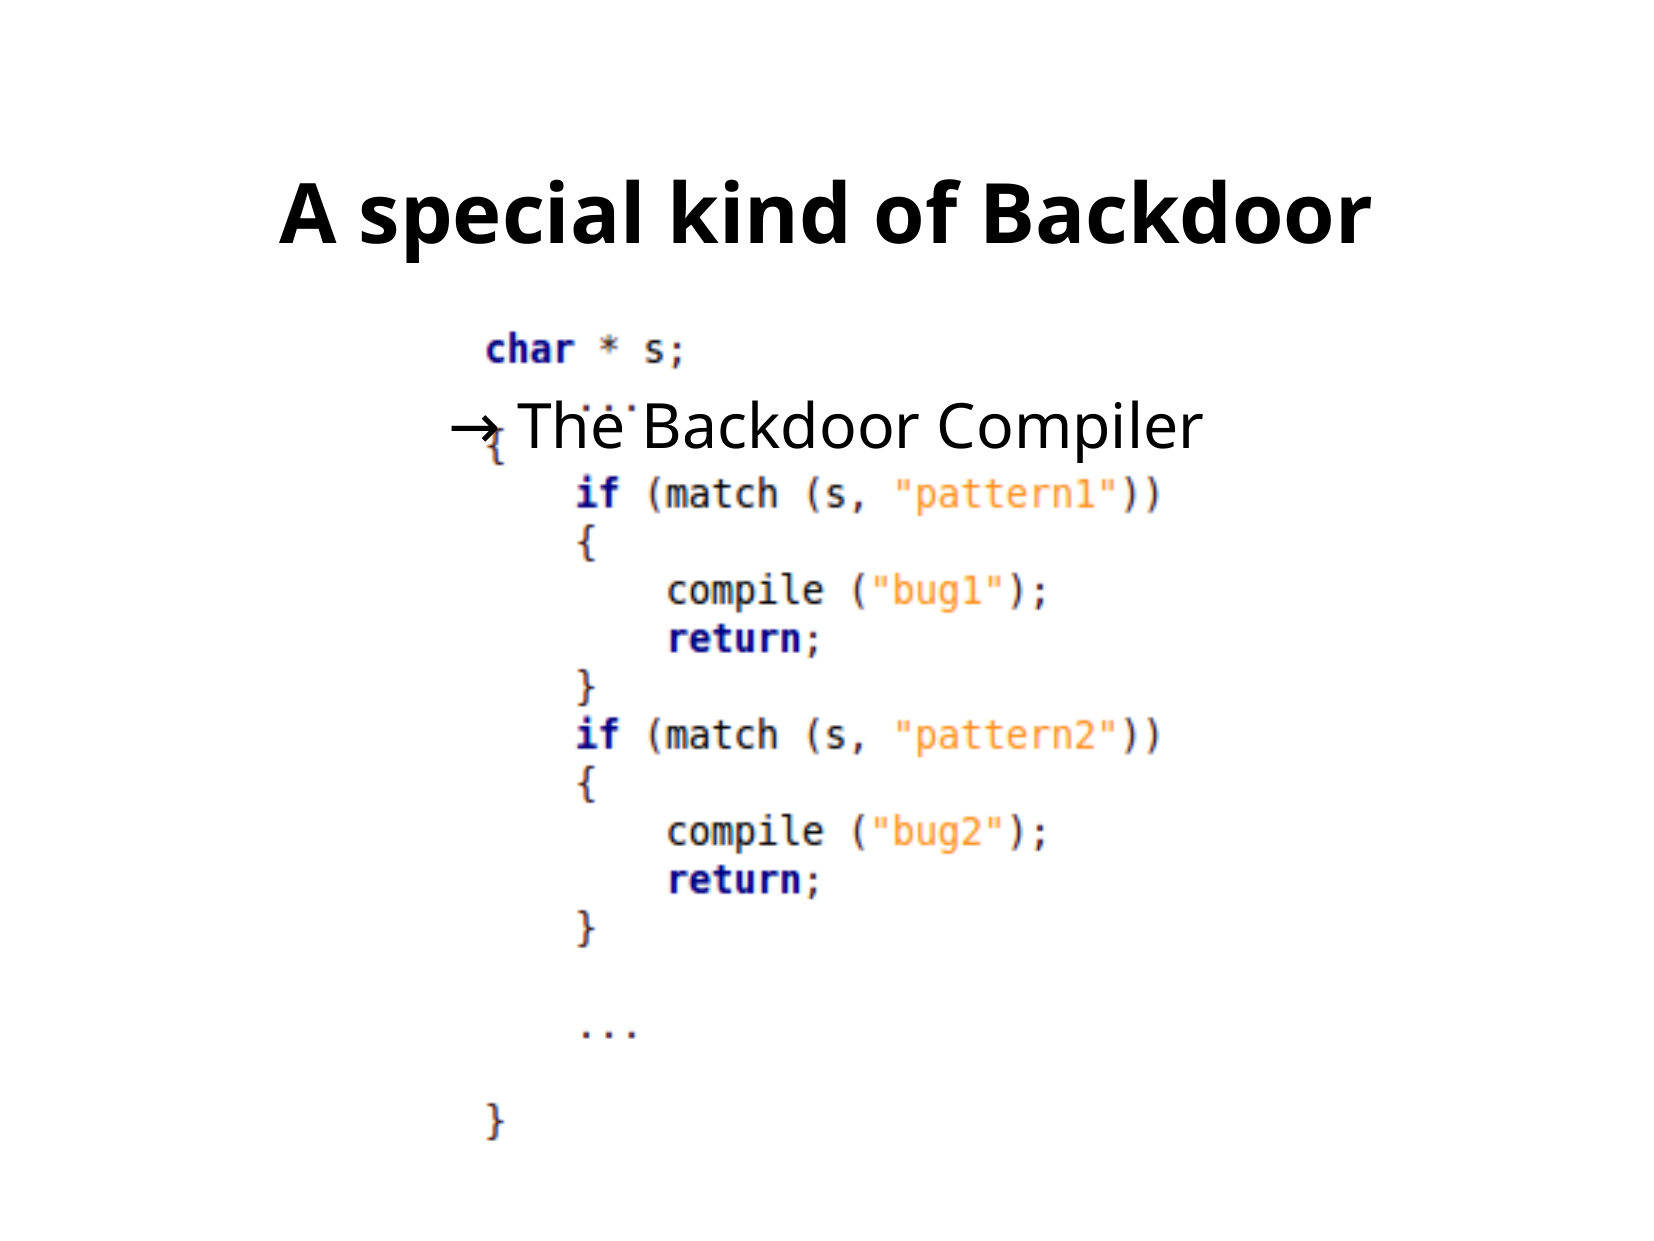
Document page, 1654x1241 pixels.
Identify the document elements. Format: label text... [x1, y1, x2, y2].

picture [790, 438, 807, 444]
picture [691, 438, 706, 444]
picture [829, 438, 846, 444]
picture [451, 438, 1211, 1161]
picture [1084, 438, 1100, 444]
text_box A special kind of Backdoor → The Backdoor Compiler [118, 147, 1536, 438]
picture [986, 438, 1003, 444]
picture [867, 438, 884, 444]
picture [653, 438, 672, 443]
